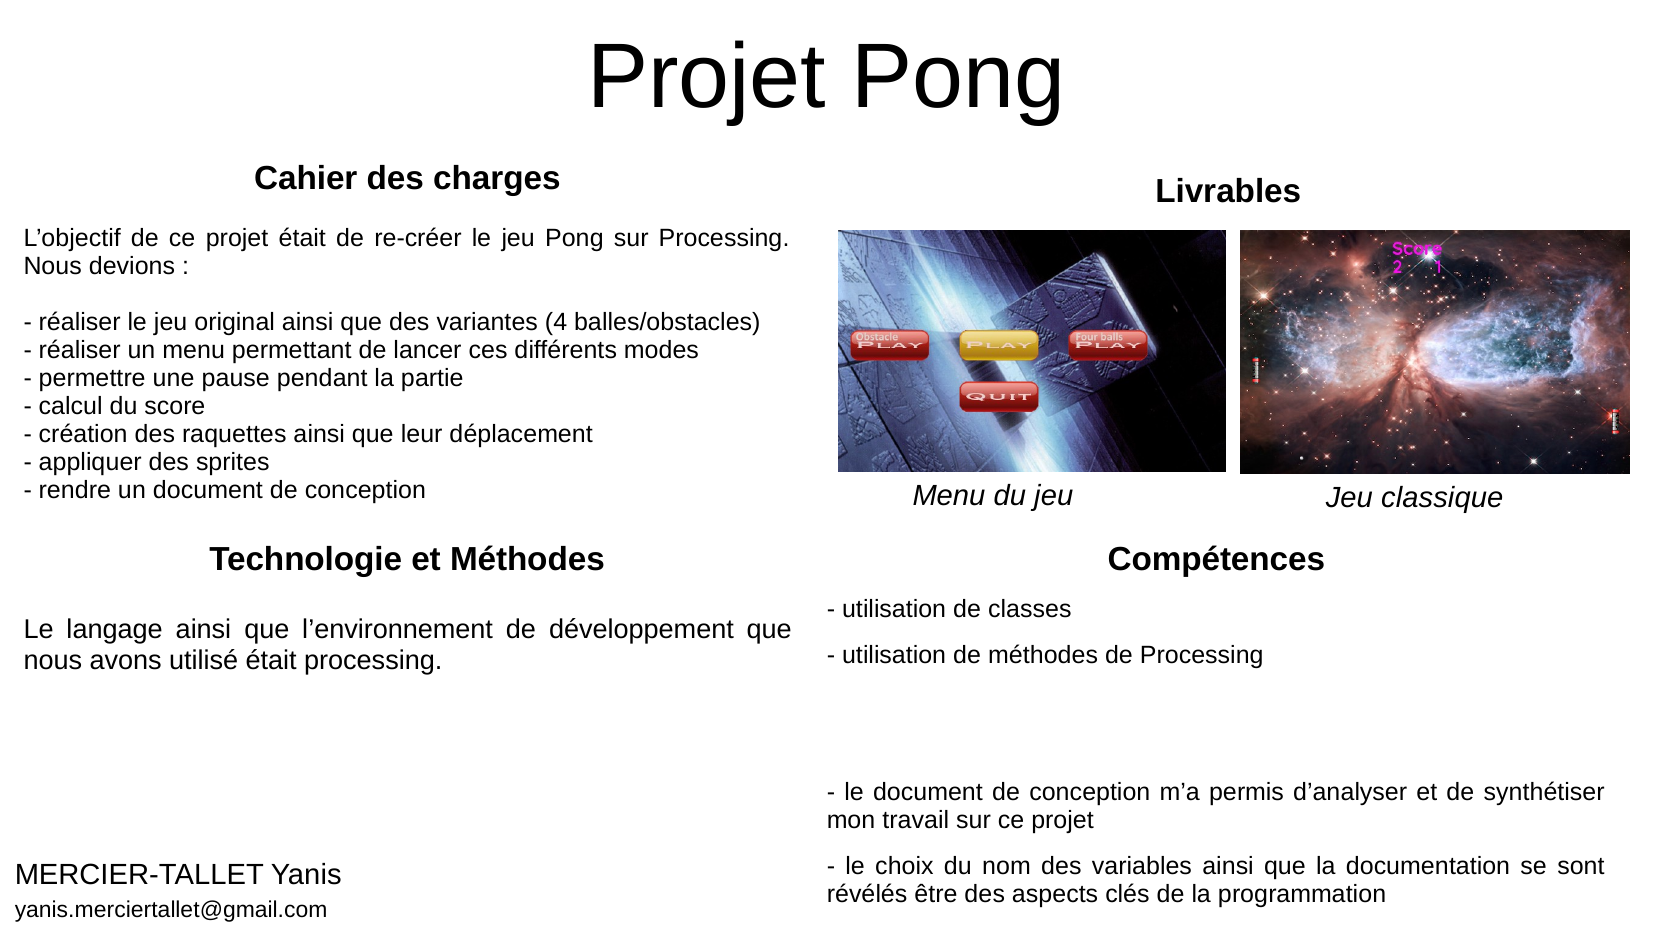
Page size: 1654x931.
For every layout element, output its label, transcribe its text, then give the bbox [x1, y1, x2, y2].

text_box Compétences - utilisation de classes - utilisation de méthodes de Processing - le document de conception m’a permis d’analyser et de synthétiser mon travail sur ce projet - le choix du nom des variables ainsi que la documentation se sont révélés être des aspects clés de la programmation [826, 540, 1607, 910]
picture [838, 230, 1226, 473]
title Projet Pong [82, 0, 1571, 154]
text_box Livrables [826, 165, 1630, 218]
text_box MERCIER-TALLET Yanis [0, 850, 461, 889]
text_box Technologie et Méthodes Le langage ainsi que l’environnement de développement que nous avons utilisé était processing. [23, 540, 792, 898]
text_box Jeu classique [1311, 473, 1654, 522]
picture [1240, 230, 1630, 474]
text_box Cahier des charges L’objectif de ce projet était de re-créer le jeu Pong sur Processing. Nous devions : - réaliser le jeu original ainsi que des variantes (4 balles/obstacles) - réaliser un menu permettant de lancer ces différents modes - permettre une pause pendant la partie - calcul du score - création des raquettes ainsi que leur déplacement - appliquer des sprites - rendre un document de conception [23, 106, 792, 540]
text_box yanis.merciertallet@gmail.com [0, 889, 591, 931]
text_box Menu du jeu [897, 472, 1276, 520]
